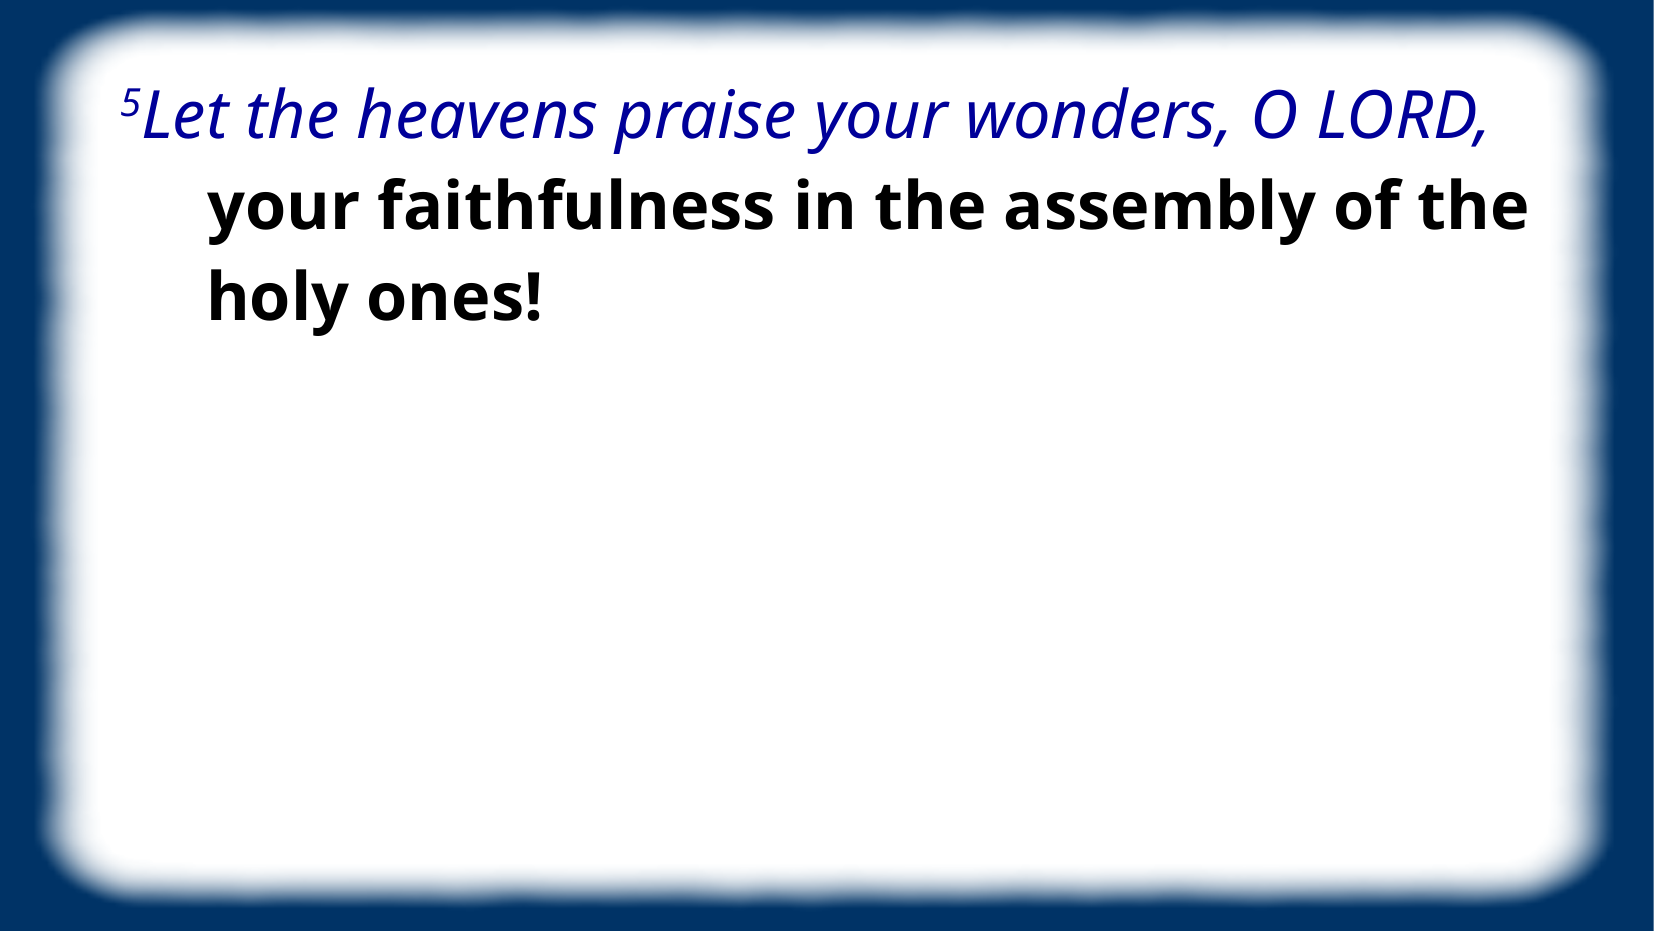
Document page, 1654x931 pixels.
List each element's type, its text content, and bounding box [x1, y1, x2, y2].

picture [0, 0, 1654, 931]
text_box 5Let the heavens praise your wonders, O LORD, your faithfulness in the assembly of the holy ones! [105, 60, 1561, 342]
